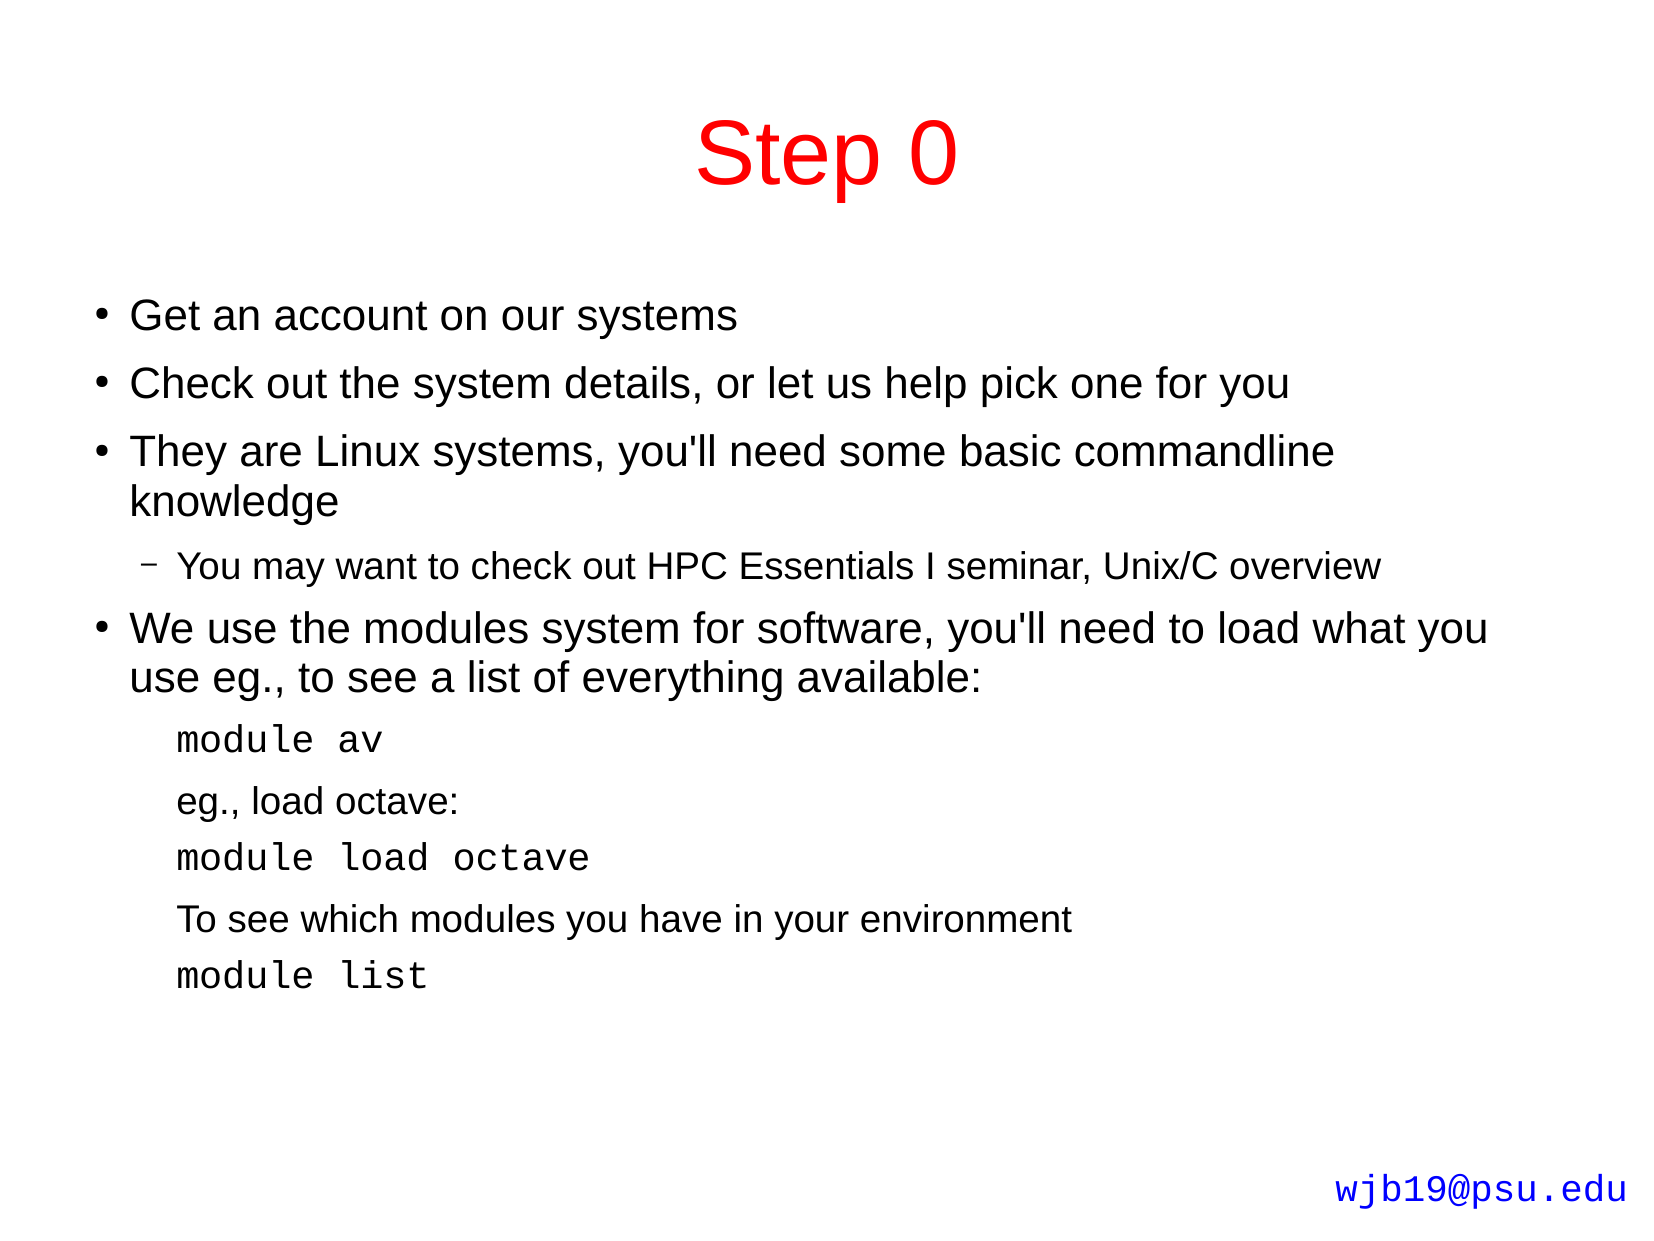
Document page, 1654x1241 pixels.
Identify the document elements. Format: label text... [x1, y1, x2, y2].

list Get an account on our systems Check out the system details, or let us help pick one for you They are Linux systems, you'll need some basic commandline knowledge You may want to check out HPC Essentials I seminar, Unix/C overview We use the modules system for software, you'll need to load what you use eg., to see a list of everything available: module av eg., load octave: module load octave To see which modules you have in your environment module list [82, 290, 1538, 1010]
text_box wjb19@psu.edu [1320, 1162, 1643, 1220]
title Step 0 [82, 49, 1571, 257]
